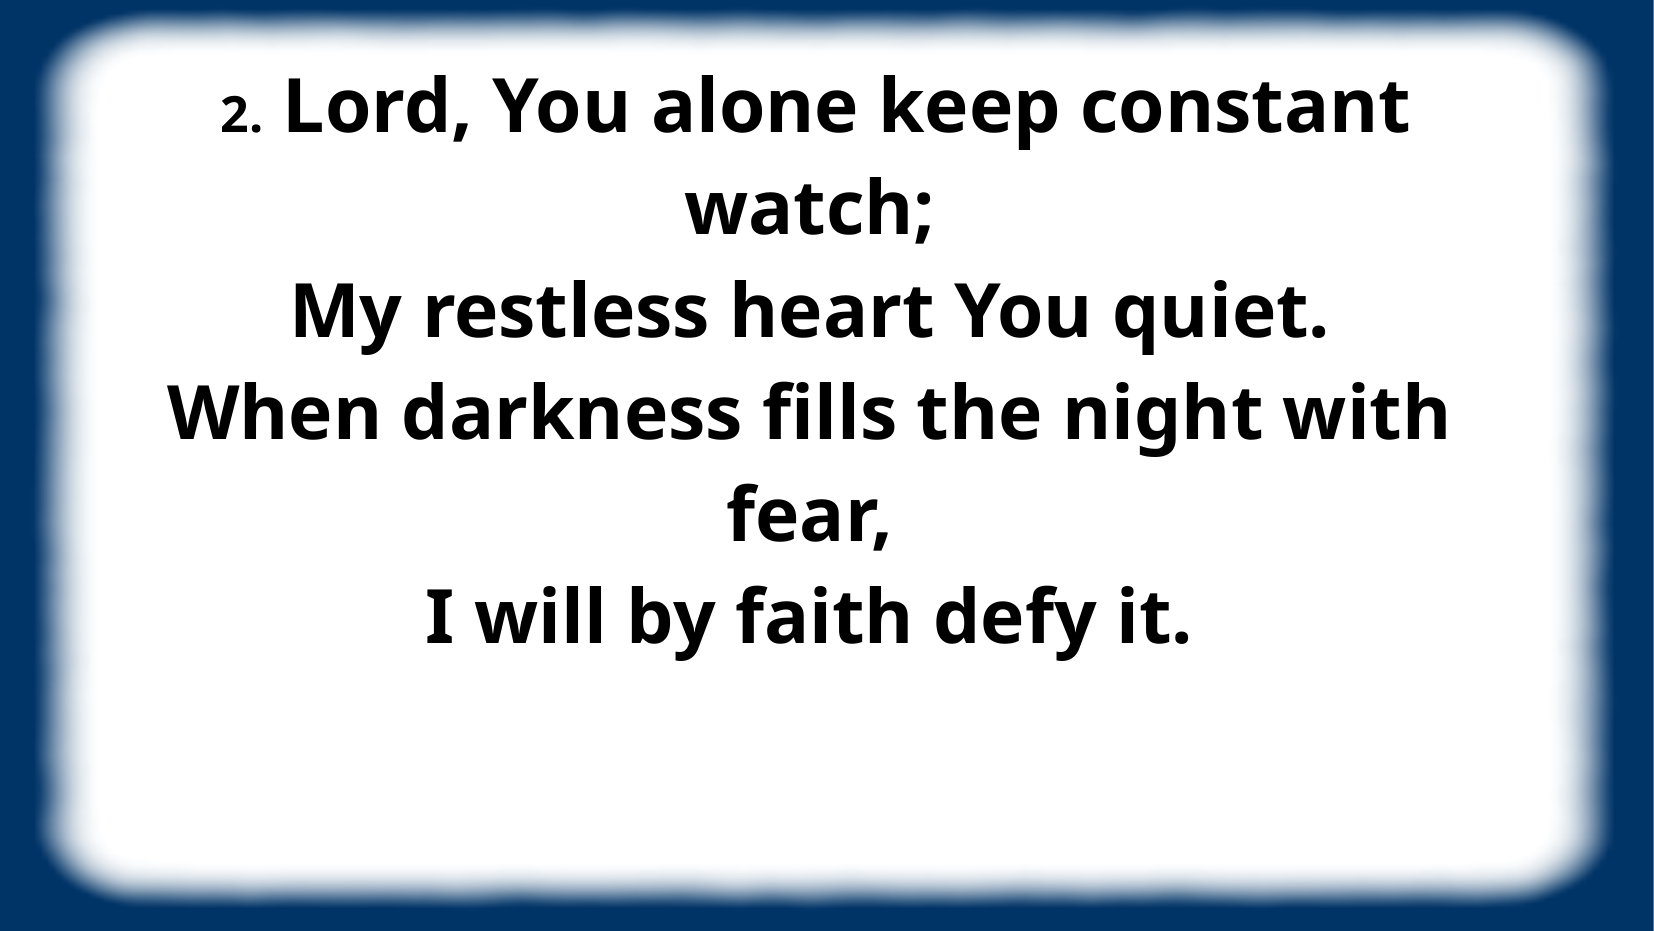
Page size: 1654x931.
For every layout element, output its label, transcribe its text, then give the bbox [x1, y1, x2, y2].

text_box 2. Lord, You alone keep constant watch; My restless heart You quiet. When darkness fills the night with fear, I will by faith defy it. [90, 45, 1531, 460]
picture [0, 0, 1654, 931]
